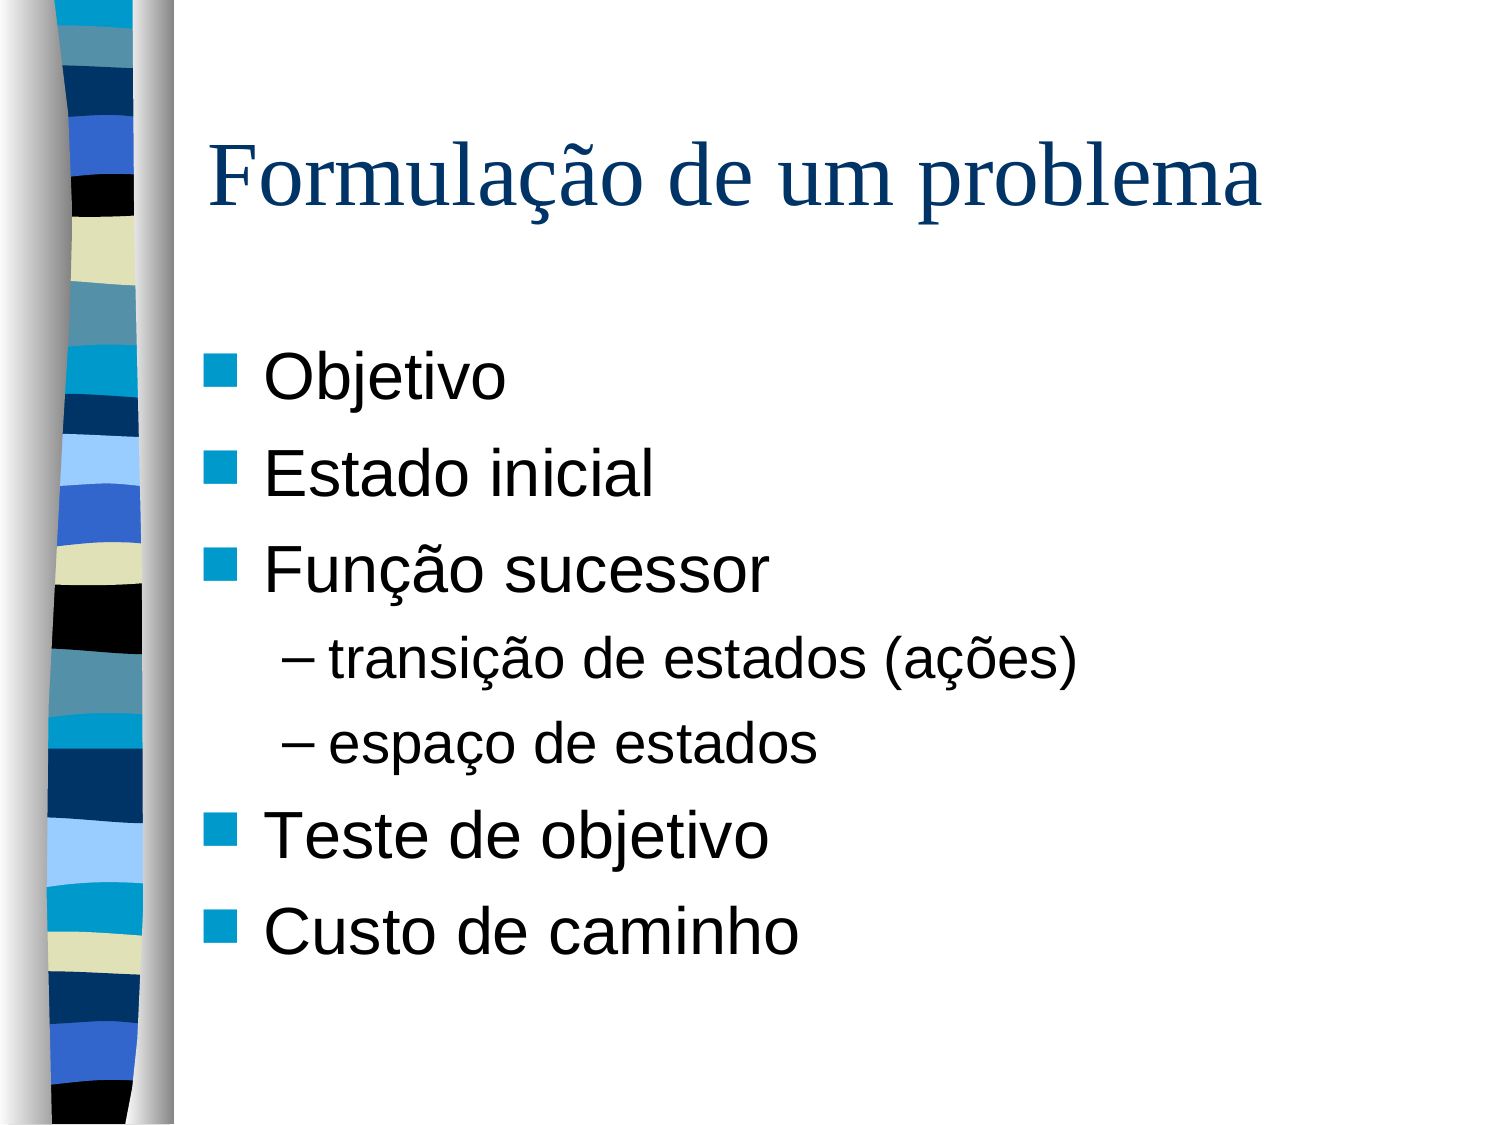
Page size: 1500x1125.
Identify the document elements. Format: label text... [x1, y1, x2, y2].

title Formulação de um problema [192, 74, 1468, 263]
list Objetivo Estado inicial Função sucessor transição de estados (ações) espaço de estados Teste de objetivo Custo de caminho [192, 324, 1468, 1000]
